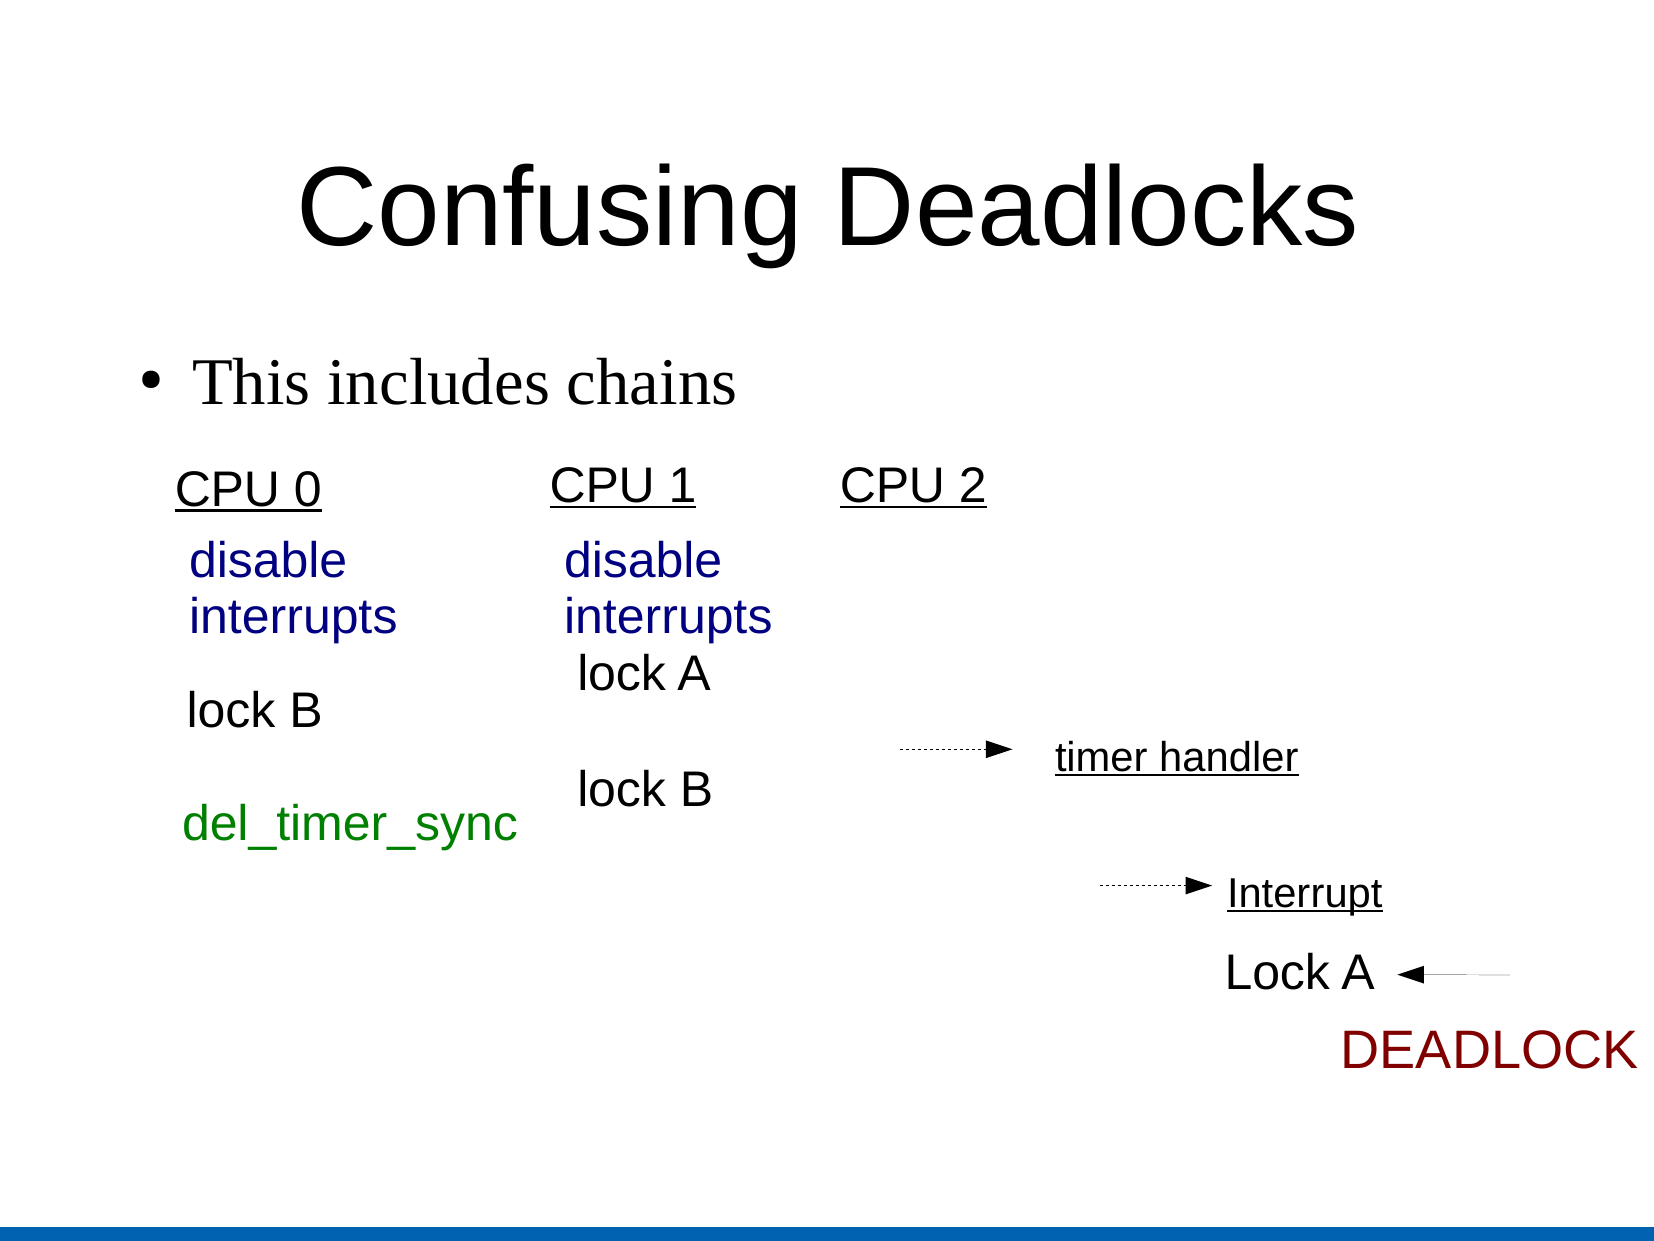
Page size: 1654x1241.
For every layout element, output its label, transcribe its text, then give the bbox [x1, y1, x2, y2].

text_box disable interrupts [549, 525, 788, 652]
text_box disable interrupts [174, 525, 413, 652]
text_box del_timer_sync [167, 787, 534, 863]
text_box lock B [562, 753, 729, 826]
list This includes chains [121, 344, 1534, 1112]
text_box Lock A [1209, 937, 1390, 1008]
text_box Interrupt [1212, 862, 1398, 924]
title Confusing Deadlocks [121, 110, 1534, 303]
text_box lock B [171, 675, 338, 747]
text_box CPU 1 [534, 450, 712, 522]
text_box timer handler [1040, 726, 1314, 788]
text_box CPU 2 [825, 450, 1002, 522]
text_box DEADLOCK [1325, 1012, 1654, 1088]
text_box CPU 0 [159, 453, 337, 525]
text_box lock A [562, 652, 726, 709]
